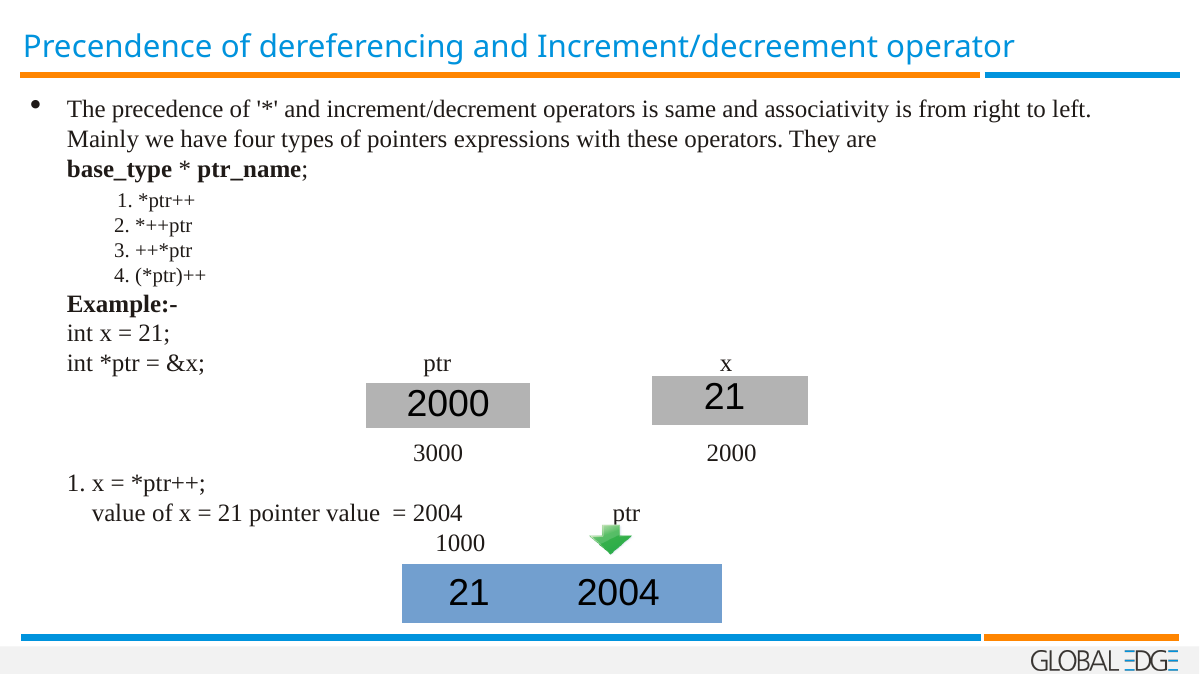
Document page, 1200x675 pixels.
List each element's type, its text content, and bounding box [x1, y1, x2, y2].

picture [585, 521, 638, 560]
table_header 2000 [366, 383, 530, 428]
picture [1031, 650, 1178, 671]
table_header 2004 [562, 564, 722, 623]
table_header 21 [402, 564, 562, 623]
text_box The precedence of '*' and increment/decrement operators is same and associativity is from right to left. Mainly we have four types of pointers expressions with these operators. They are base_type * ptr_name; 1. *ptr++ 2. *++ptr 3. ++*ptr 4. (*ptr)++ Example:- int x = 21; int *ptr = &x; ptr x 3000 2000 1. x = *ptr++; value of x = 21 pointer value = 2004 ptr 1000 [20, 86, 1178, 626]
text_box Precendence of dereferencing and Increment/decreement operator [0, 19, 1146, 71]
table_header 21 [652, 376, 808, 425]
